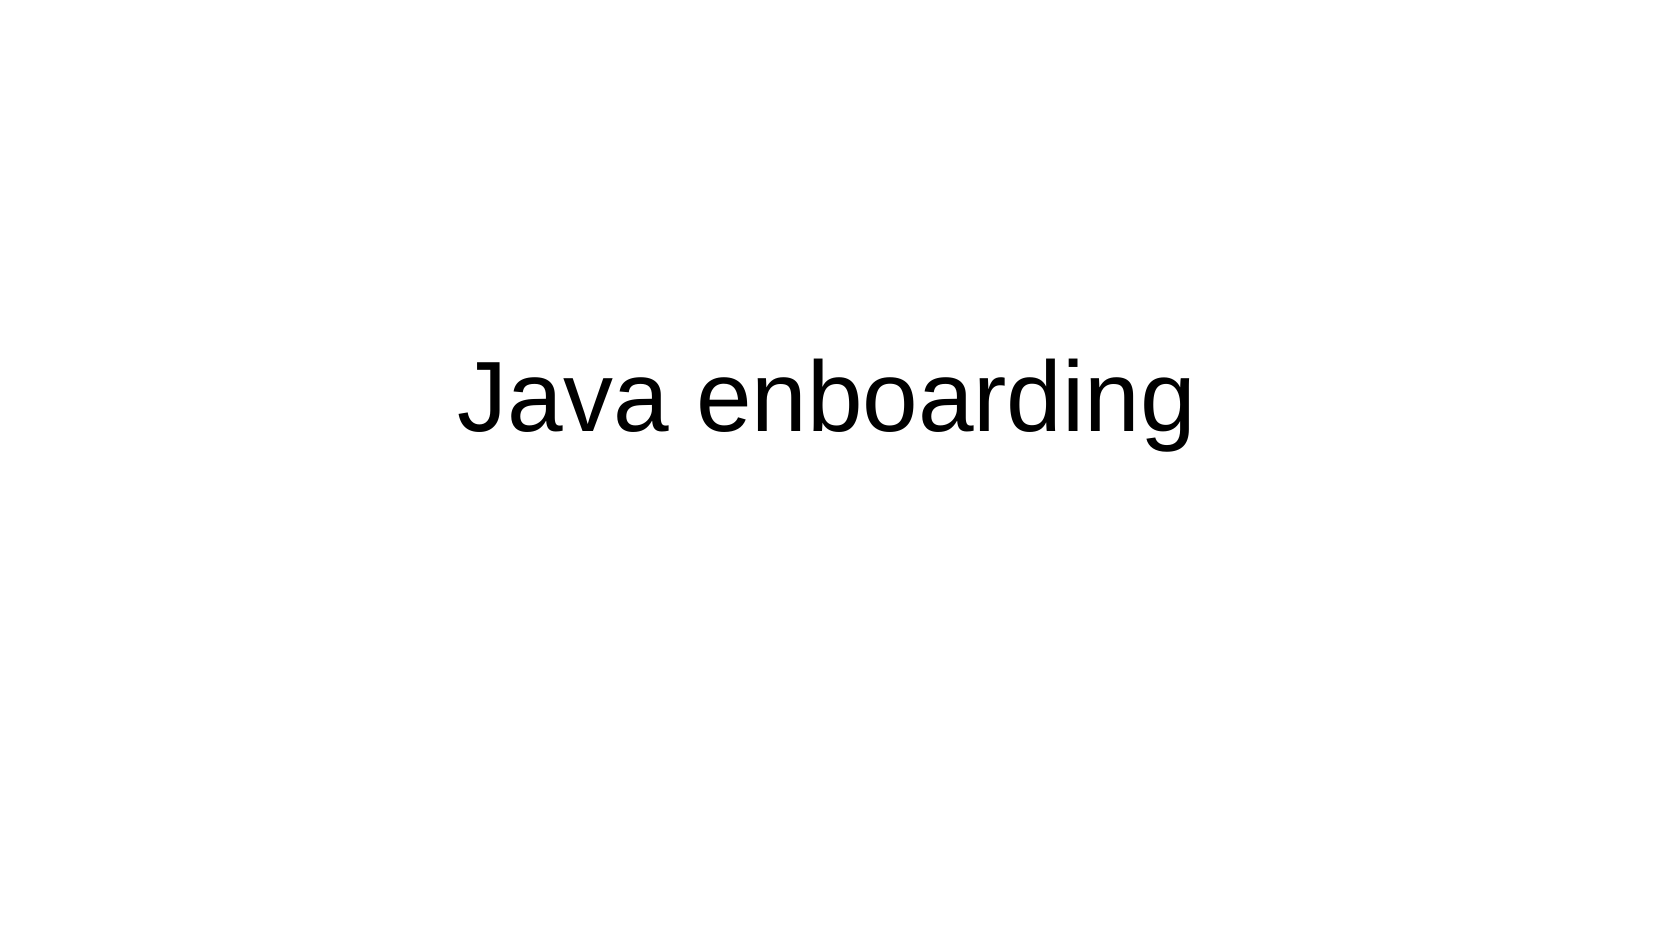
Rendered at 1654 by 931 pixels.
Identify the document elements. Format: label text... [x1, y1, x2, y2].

subtitle Java enboarding [82, 37, 1571, 757]
